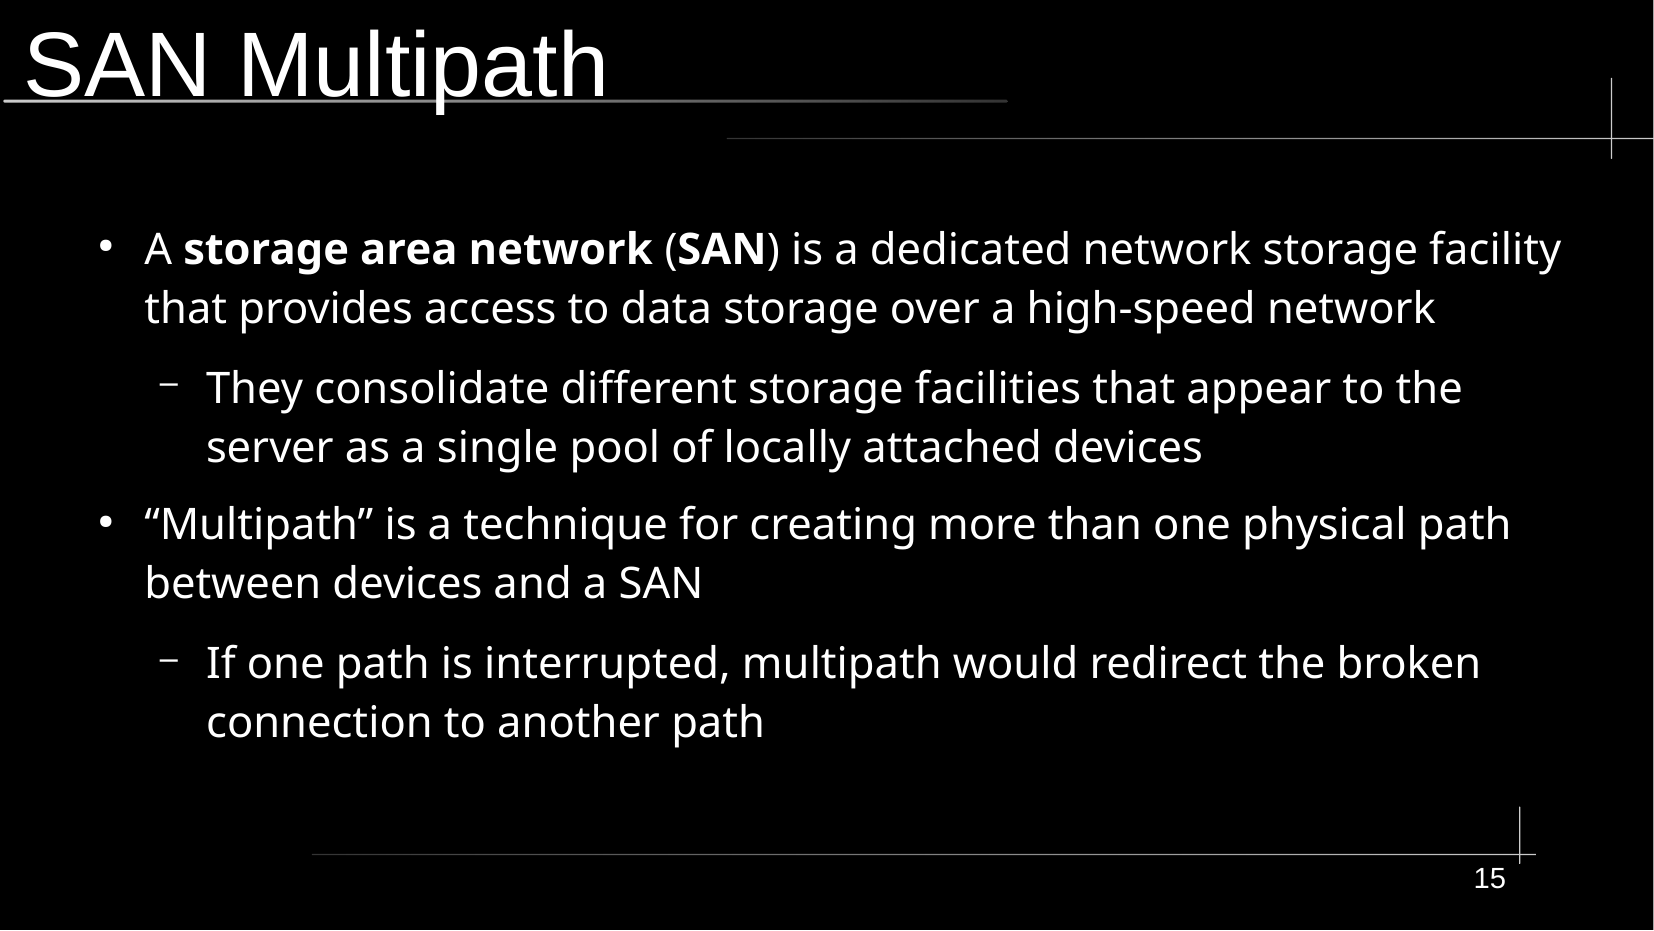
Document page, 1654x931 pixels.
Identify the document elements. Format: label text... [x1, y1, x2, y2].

list A storage area network (SAN) is a dedicated network storage facility that provides access to data storage over a high-speed network They consolidate different storage facilities that appear to the server as a single pool of locally attached devices “Multipath” is a technique for creating more than one physical path between devices and a SAN If one path is interrupted, multipath would redirect the broken connection to another path [82, 217, 1571, 758]
title SAN Multipath [23, 11, 1589, 119]
